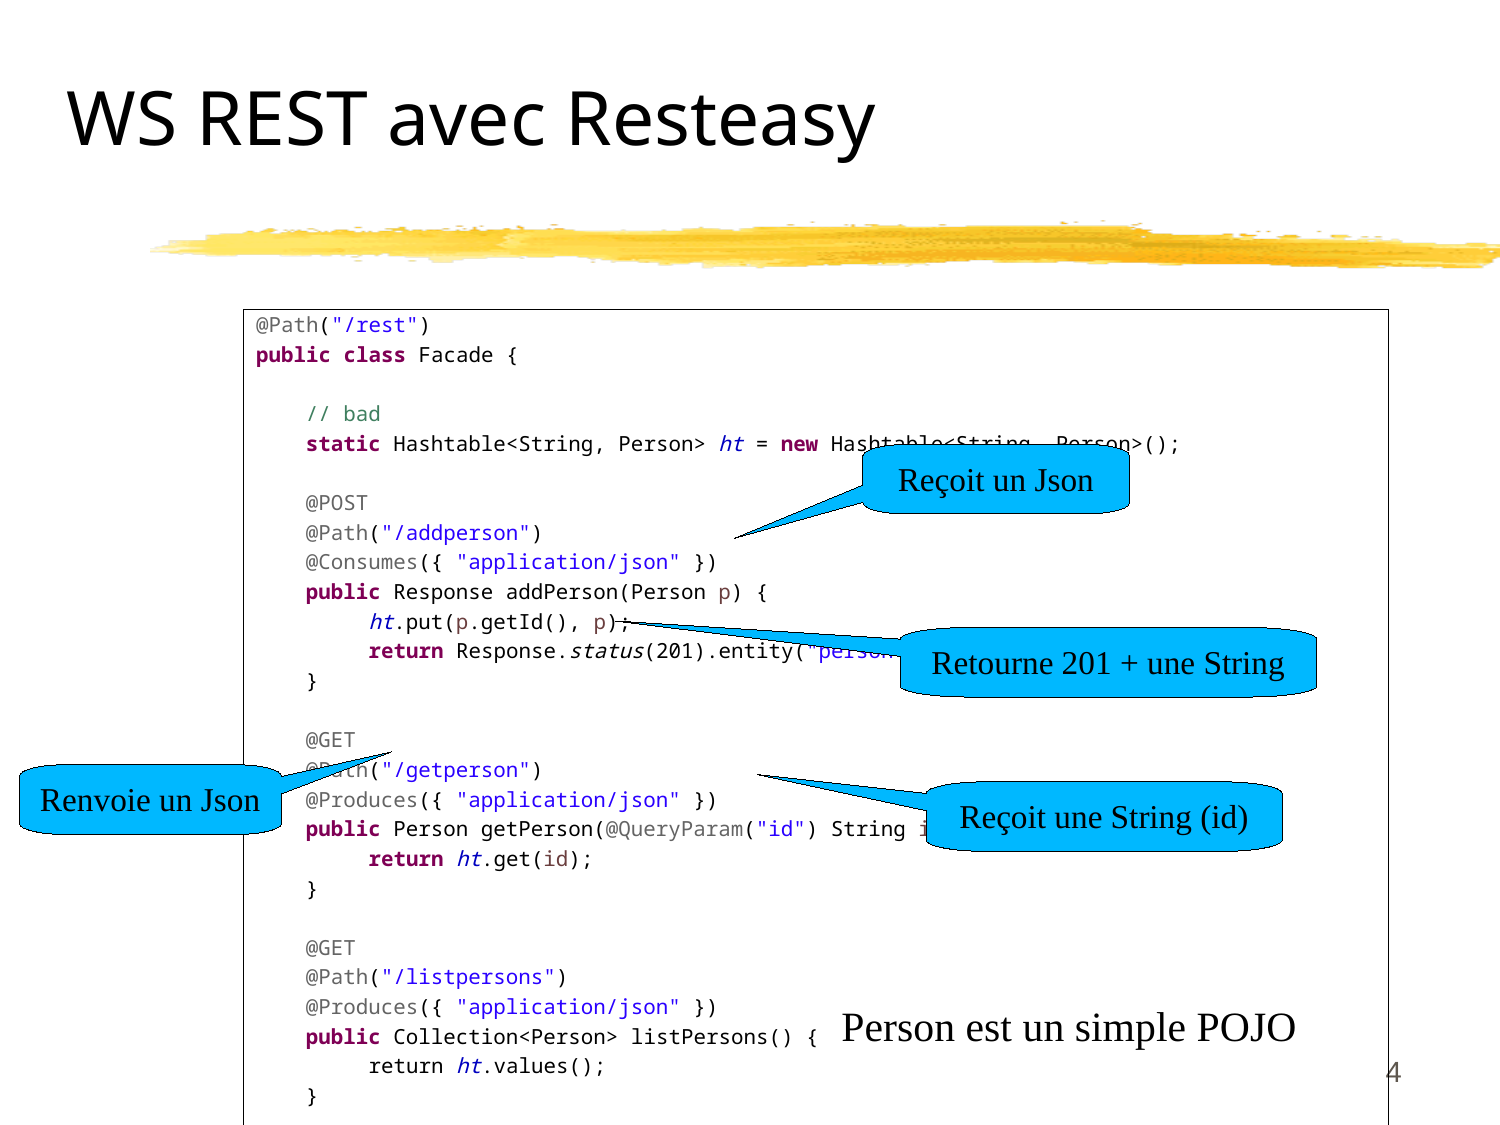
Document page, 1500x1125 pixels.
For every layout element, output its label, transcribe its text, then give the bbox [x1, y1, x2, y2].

text_box Renvoie un Json [19, 751, 392, 835]
text_box Person est un simple POJO [841, 1001, 1445, 1048]
text_box Reçoit un Json [734, 444, 1130, 539]
text_box Retourne 201 + une String [615, 621, 1317, 698]
picture [150, 215, 1500, 279]
title WS REST avec Resteasy [66, 13, 1342, 225]
text_box Reçoit une String (id) [757, 774, 1283, 852]
text_box @Path("/rest") public class Facade { // bad static Hashtable<String, Person> ht = new Hashtable<String, Person>(); @POST @Path("/addperson") @Consumes({ "application/json" }) public Response addPerson(Person p) { ht.put(p.getId(), p); return Response.status(201).entity("person added").build(); } @GET @Path("/getperson") @Produces({ "application/json" }) public Person getPerson(@QueryParam("id") String id) { return ht.get(id); } @GET @Path("/listpersons") @Produces({ "application/json" }) public Collection<Person> listPersons() { return ht.values(); } } [243, 309, 1389, 1066]
